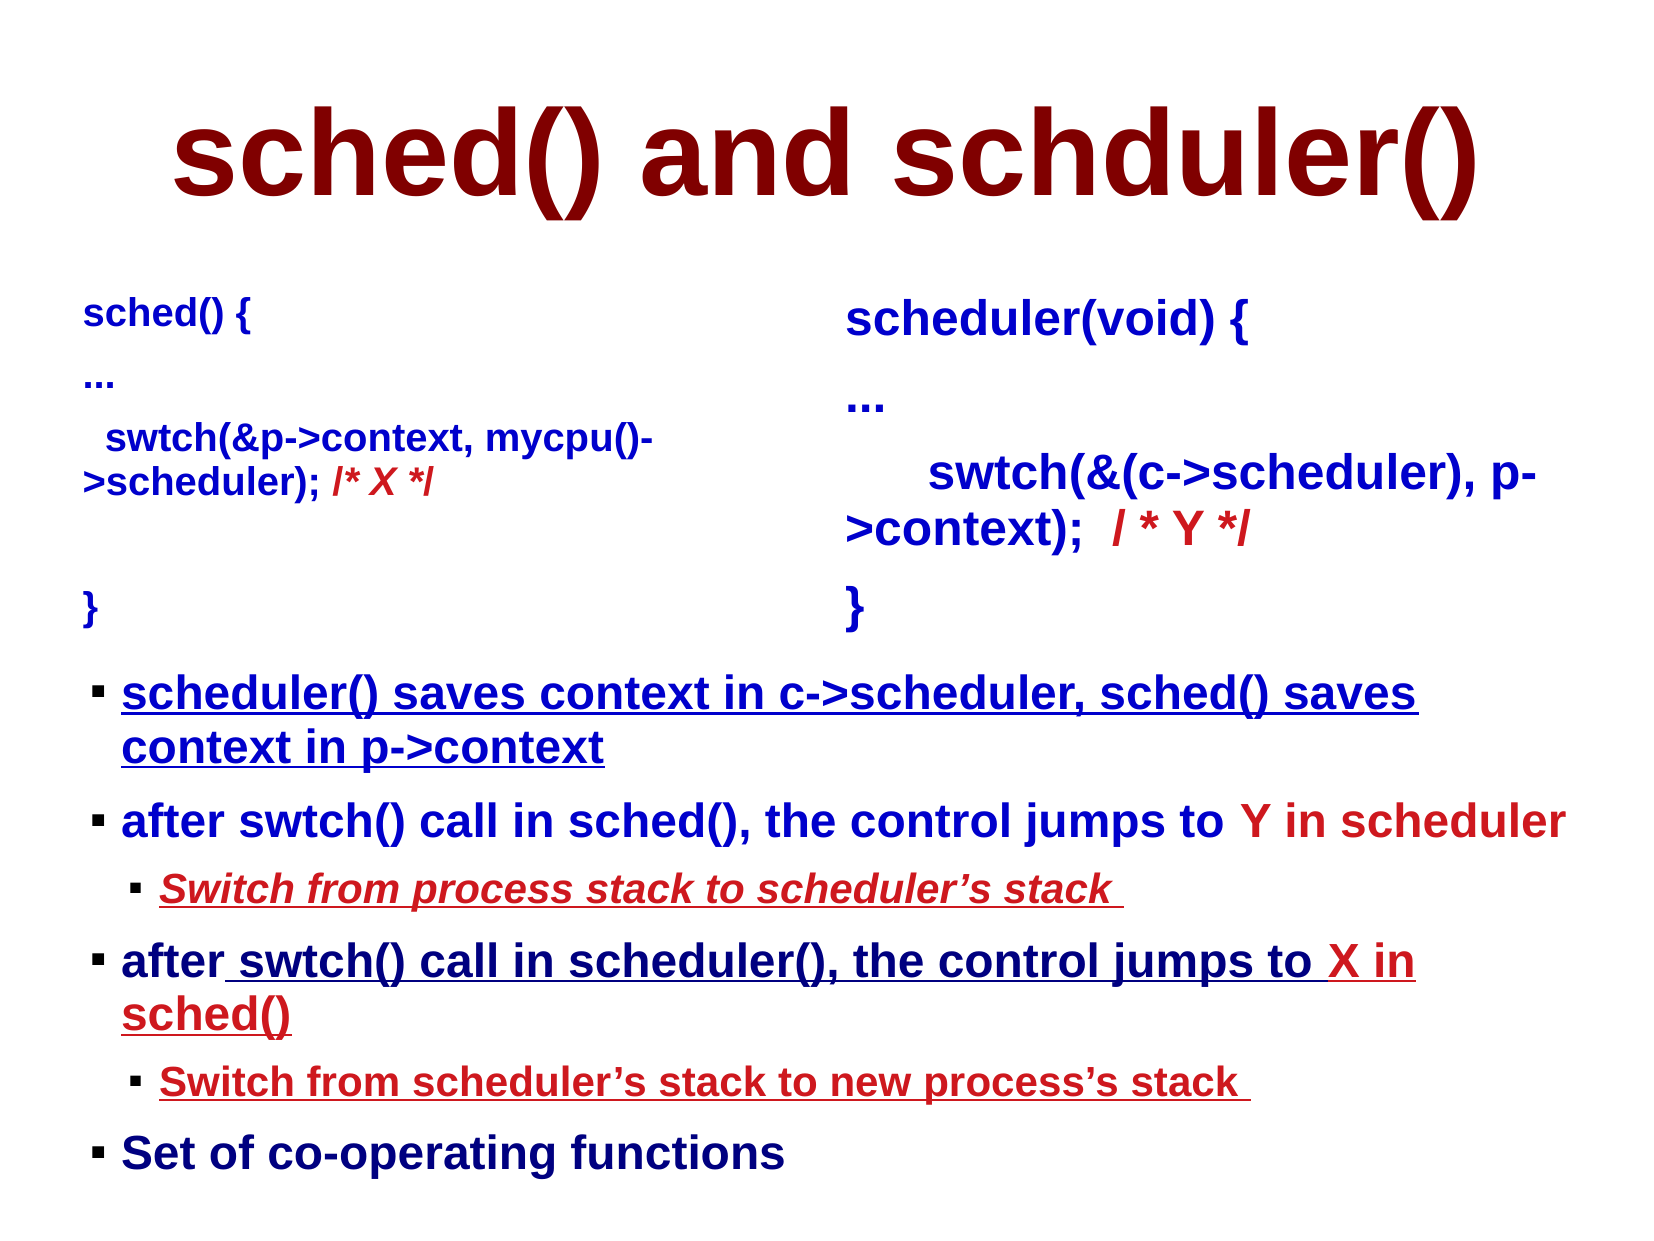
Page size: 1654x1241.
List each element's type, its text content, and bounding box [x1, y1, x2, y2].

title sched() and schduler() [82, 49, 1571, 257]
list scheduler(void) { ... swtch(&(c->scheduler), p->context); / * Y */ } [845, 290, 1572, 634]
list sched() { ... swtch(&p->context, mycpu()->scheduler); /* X */ } [82, 290, 809, 634]
list scheduler() saves context in c->scheduler, sched() saves context in p->context after swtch() call in sched(), the control jumps to Y in scheduler Switch from process stack to scheduler’s stack after swtch() call in scheduler(), the control jumps to X in sched() Switch from scheduler’s stack to new process’s stack Set of co-operating functions [82, 665, 1571, 1193]
